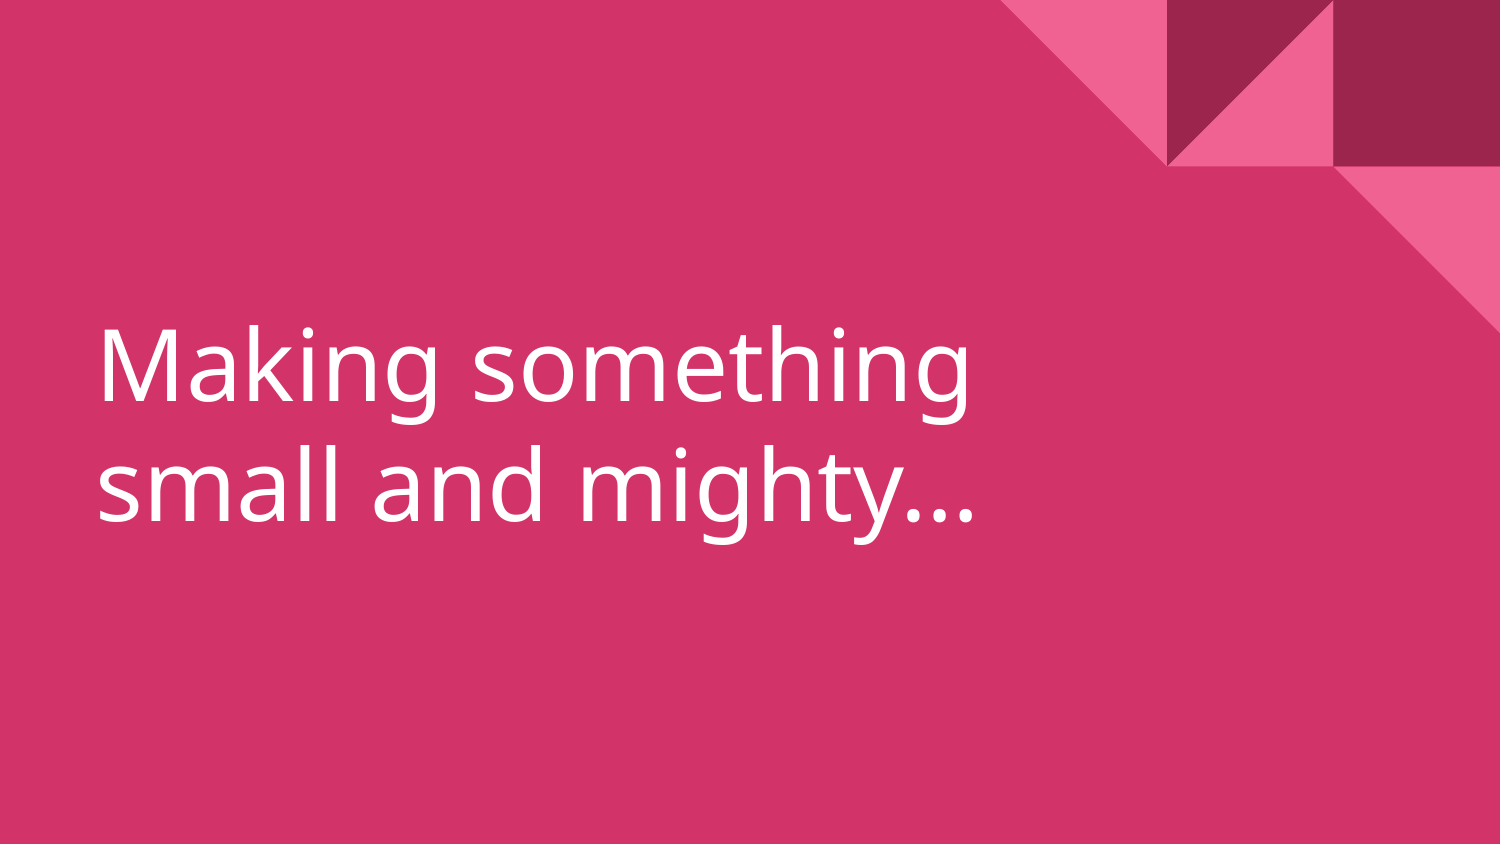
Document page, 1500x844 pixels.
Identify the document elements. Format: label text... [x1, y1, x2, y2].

title Making something small and mighty… [80, 86, 1003, 758]
